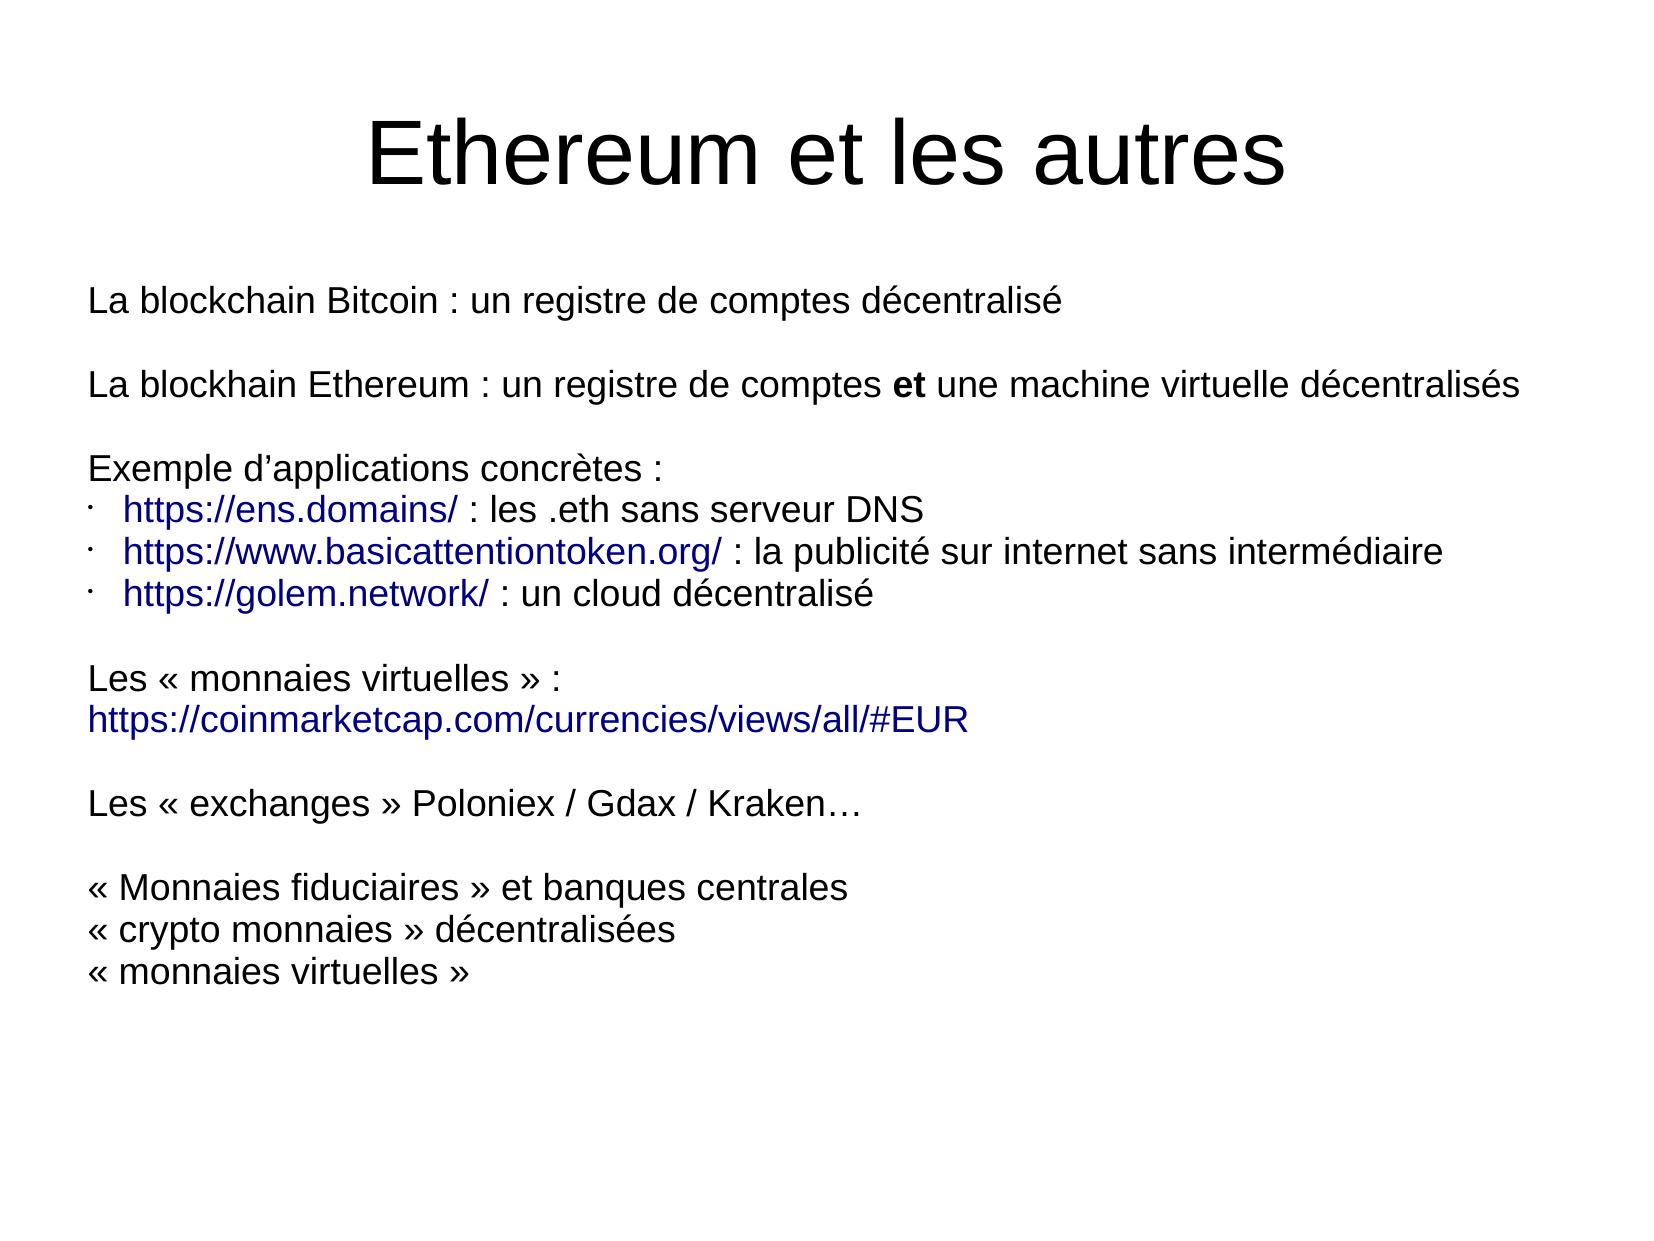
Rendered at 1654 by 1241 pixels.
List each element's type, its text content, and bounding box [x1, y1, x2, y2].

title Ethereum et les autres [82, 49, 1571, 257]
text_box La blockchain Bitcoin : un registre de comptes décentralisé La blockhain Ethereum : un registre de comptes et une machine virtuelle décentralisés Exemple d’applications concrètes : https://ens.domains/ : les .eth sans serveur DNS https://www.basicattentiontoken.org/ : la publicité sur internet sans intermédiaire https://golem.network/ : un cloud décentralisé Les « monnaies virtuelles » : https://coinmarketcap.com/currencies/views/all/#EUR Les « exchanges » Poloniex / Gdax / Kraken… « Monnaies fiduciaires » et banques centrales « crypto monnaies » décentralisées « monnaies virtuelles » [72, 271, 1536, 1099]
